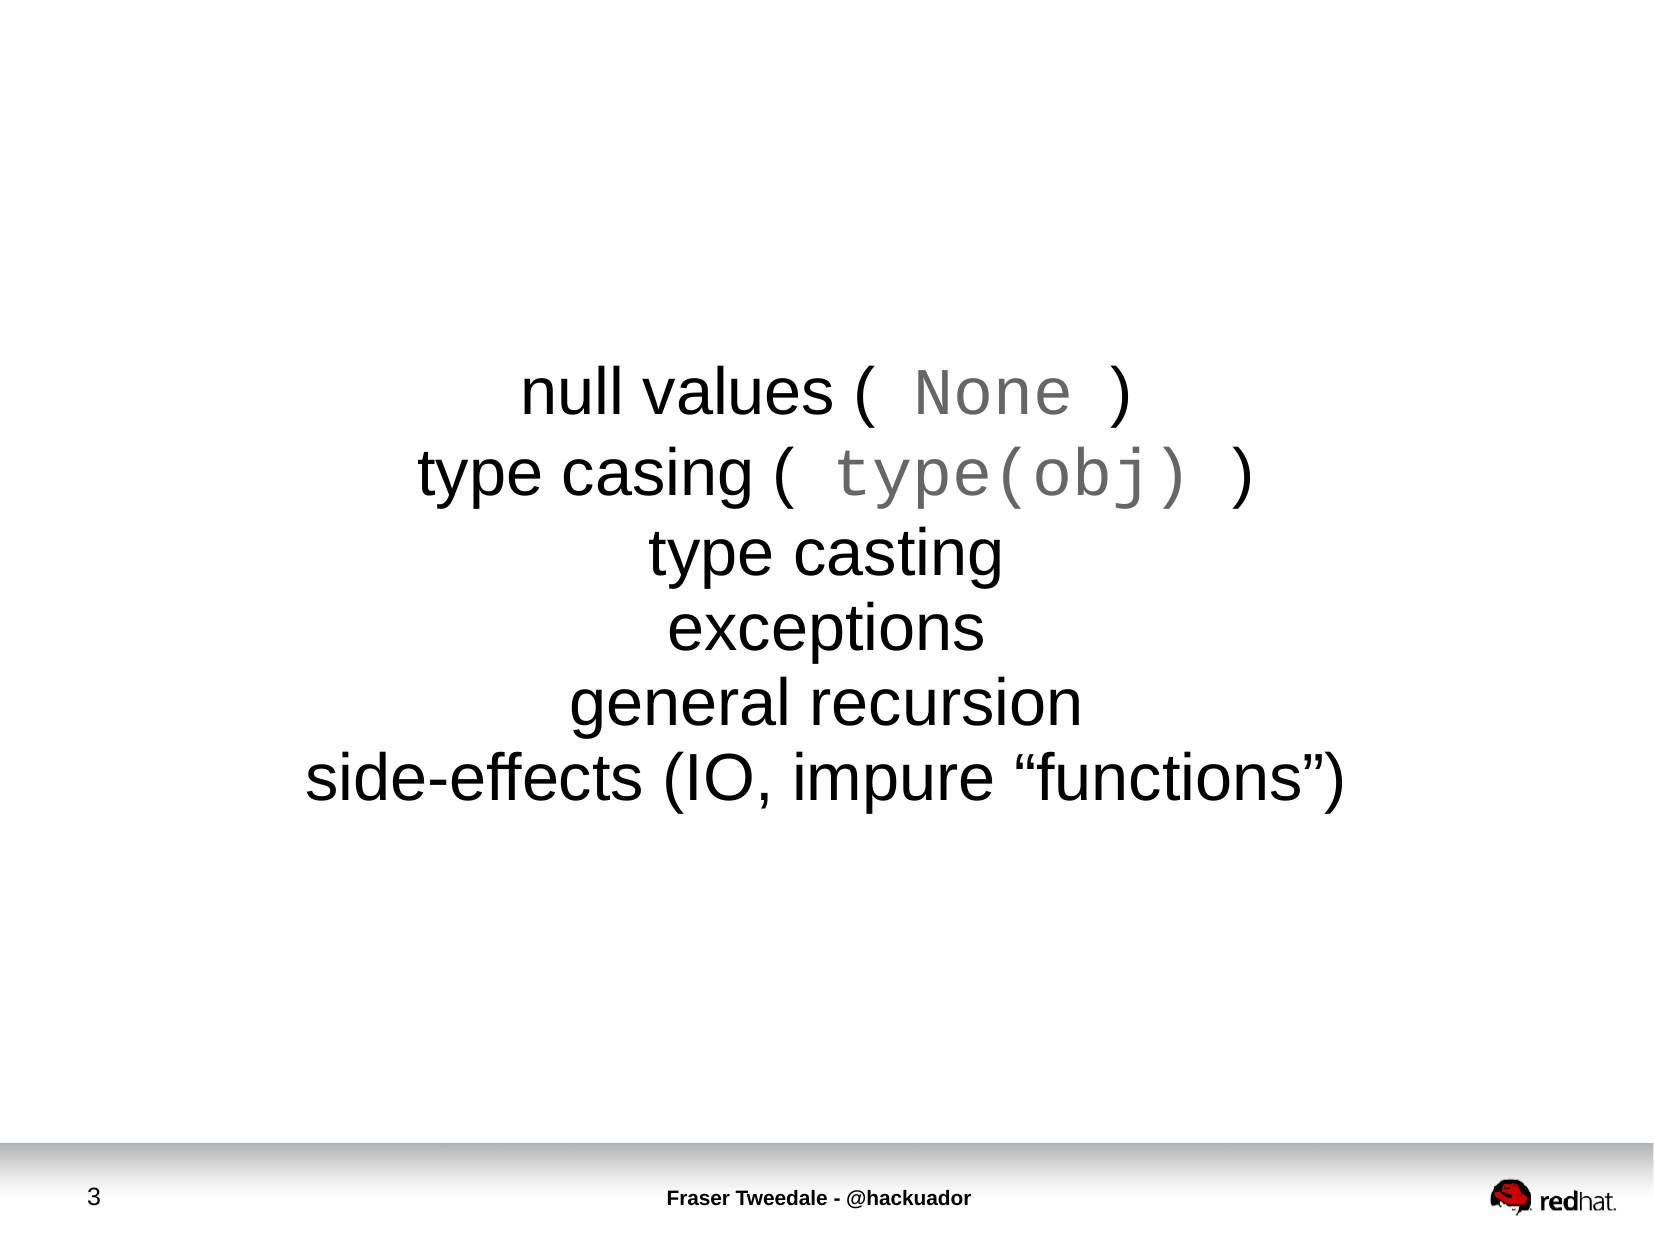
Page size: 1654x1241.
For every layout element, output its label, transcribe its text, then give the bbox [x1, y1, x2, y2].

picture [0, 1143, 1654, 1241]
subtitle null values ( None ) type casing ( type(obj) ) type casting exceptions general recursion side-effects (IO, impure “functions”) [82, 37, 1571, 907]
